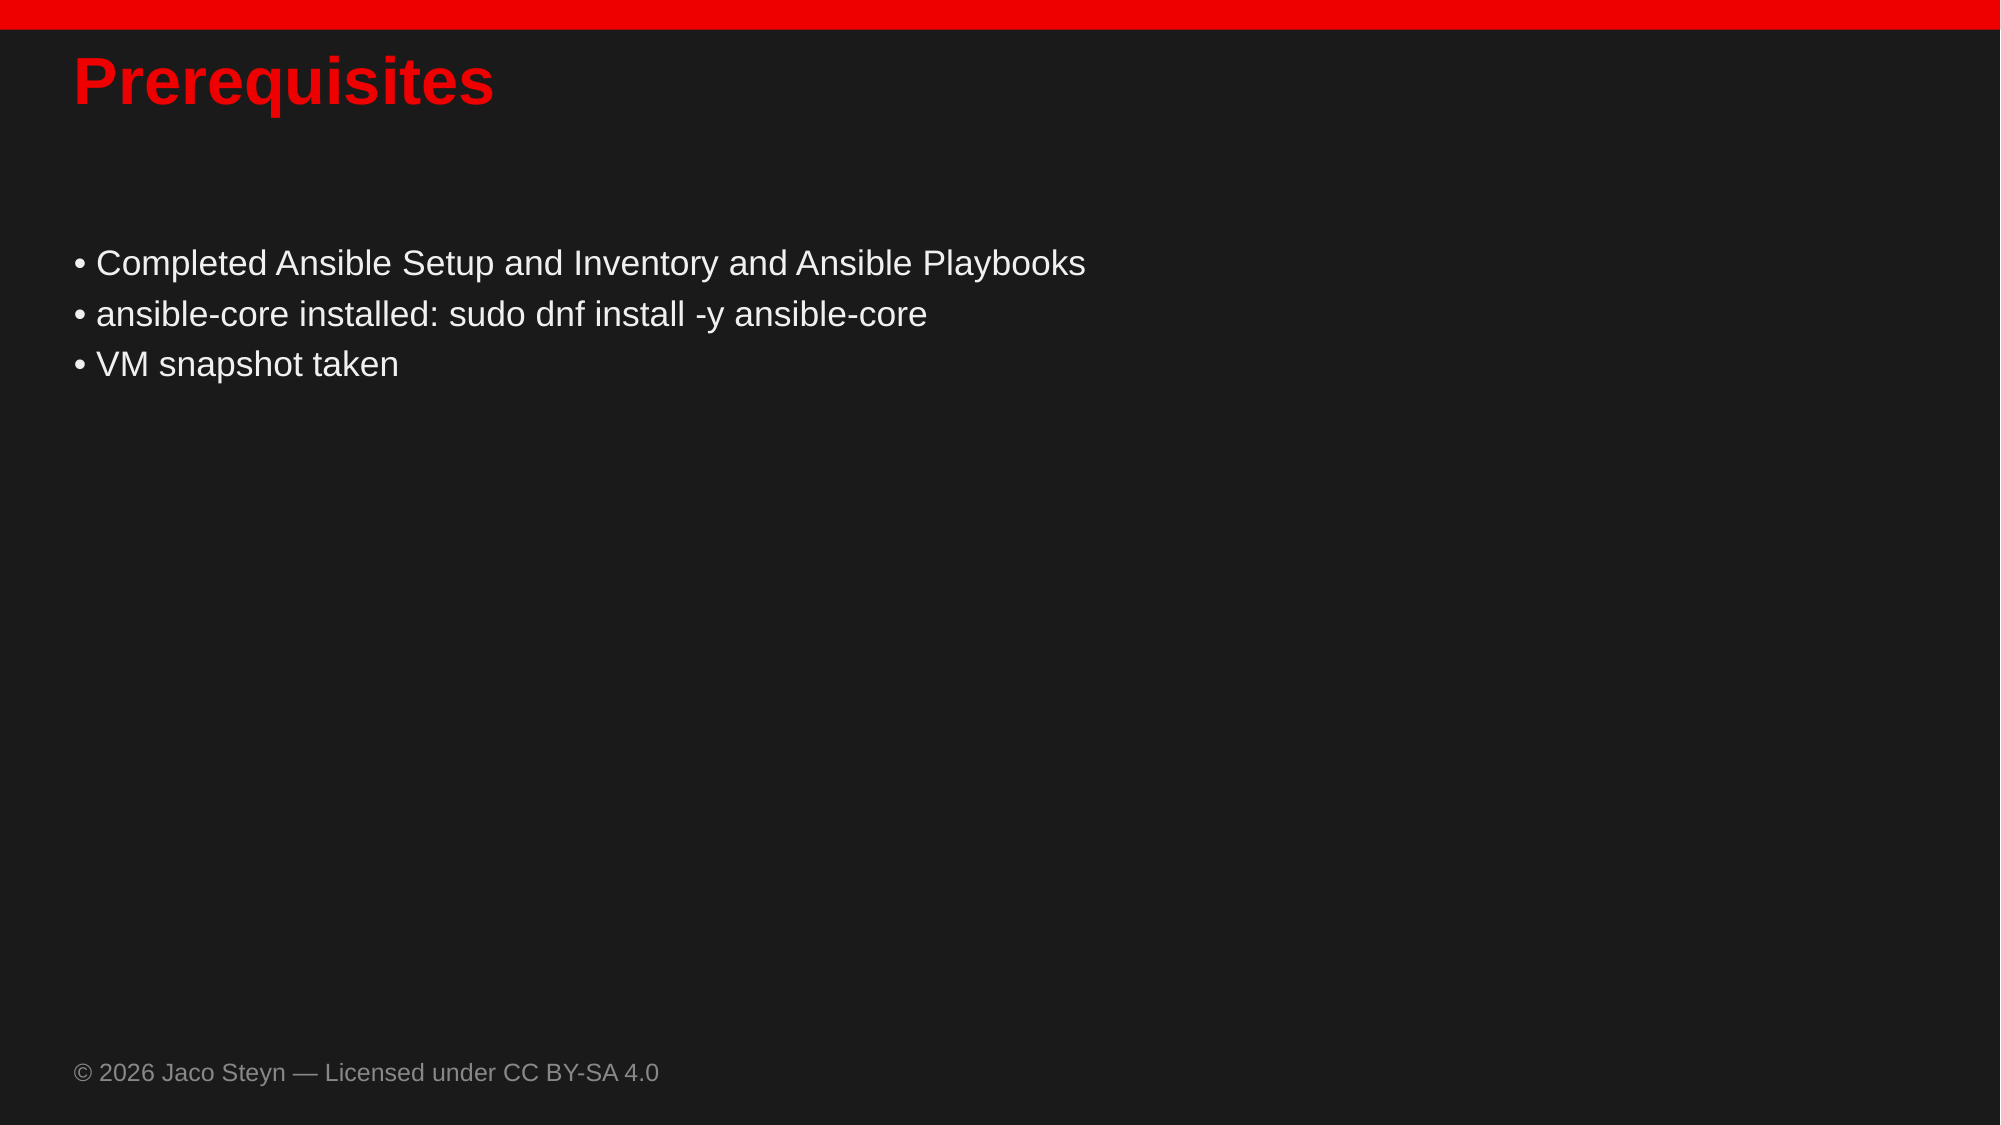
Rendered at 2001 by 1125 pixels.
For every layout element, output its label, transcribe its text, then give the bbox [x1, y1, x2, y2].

text_box [0, 0, 2001, 30]
text_box • Completed Ansible Setup and Inventory and Ansible Playbooks • ansible-core installed: sudo dnf install -y ansible-core • VM snapshot taken [59, 236, 1942, 1037]
text_box © 2026 Jaco Steyn — Licensed under CC BY-SA 4.0 [59, 1051, 1942, 1093]
text_box Prerequisites [59, 36, 1942, 208]
